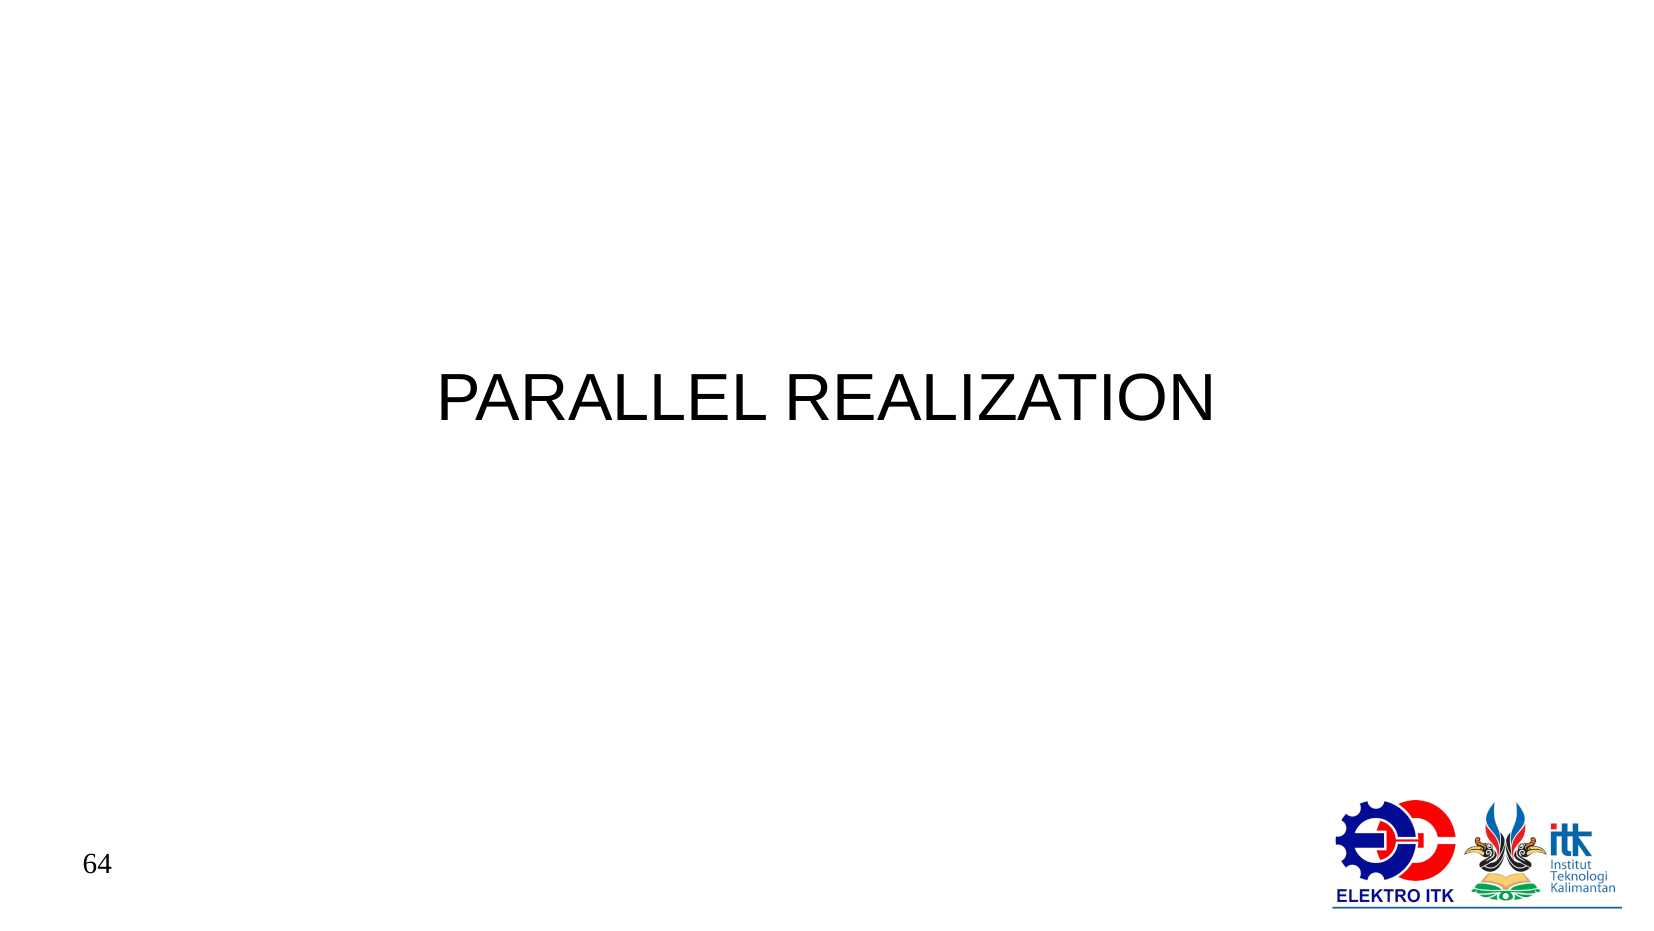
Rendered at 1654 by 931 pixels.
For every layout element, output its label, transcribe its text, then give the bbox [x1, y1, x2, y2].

subtitle PARALLEL REALIZATION [82, 37, 1571, 757]
picture [1332, 800, 1622, 918]
